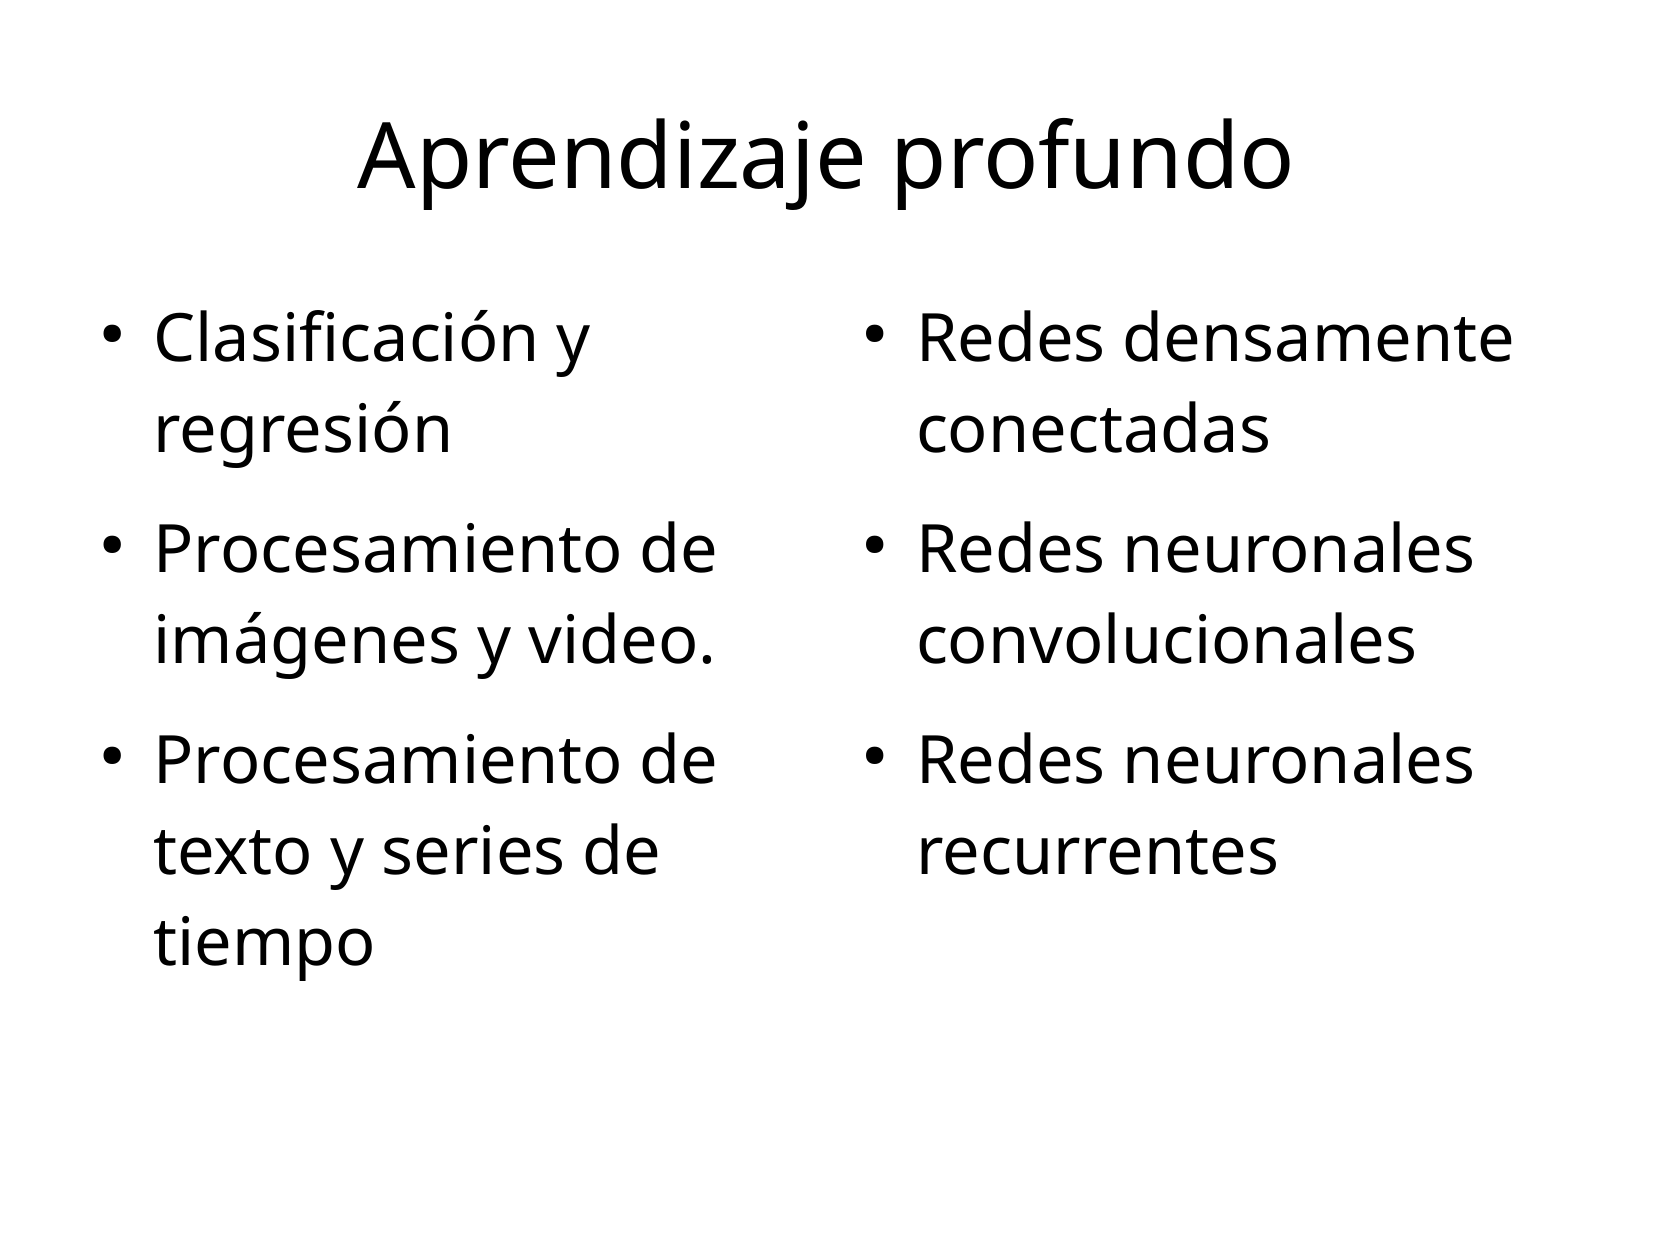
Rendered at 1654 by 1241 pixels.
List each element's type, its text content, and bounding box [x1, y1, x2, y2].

list Redes densamente conectadas Redes neuronales convolucionales Redes neuronales recurrentes [845, 290, 1572, 1010]
list Clasificación y regresión Procesamiento de imágenes y video. Procesamiento de texto y series de tiempo [82, 290, 809, 1010]
title Aprendizaje profundo [82, 49, 1571, 257]
